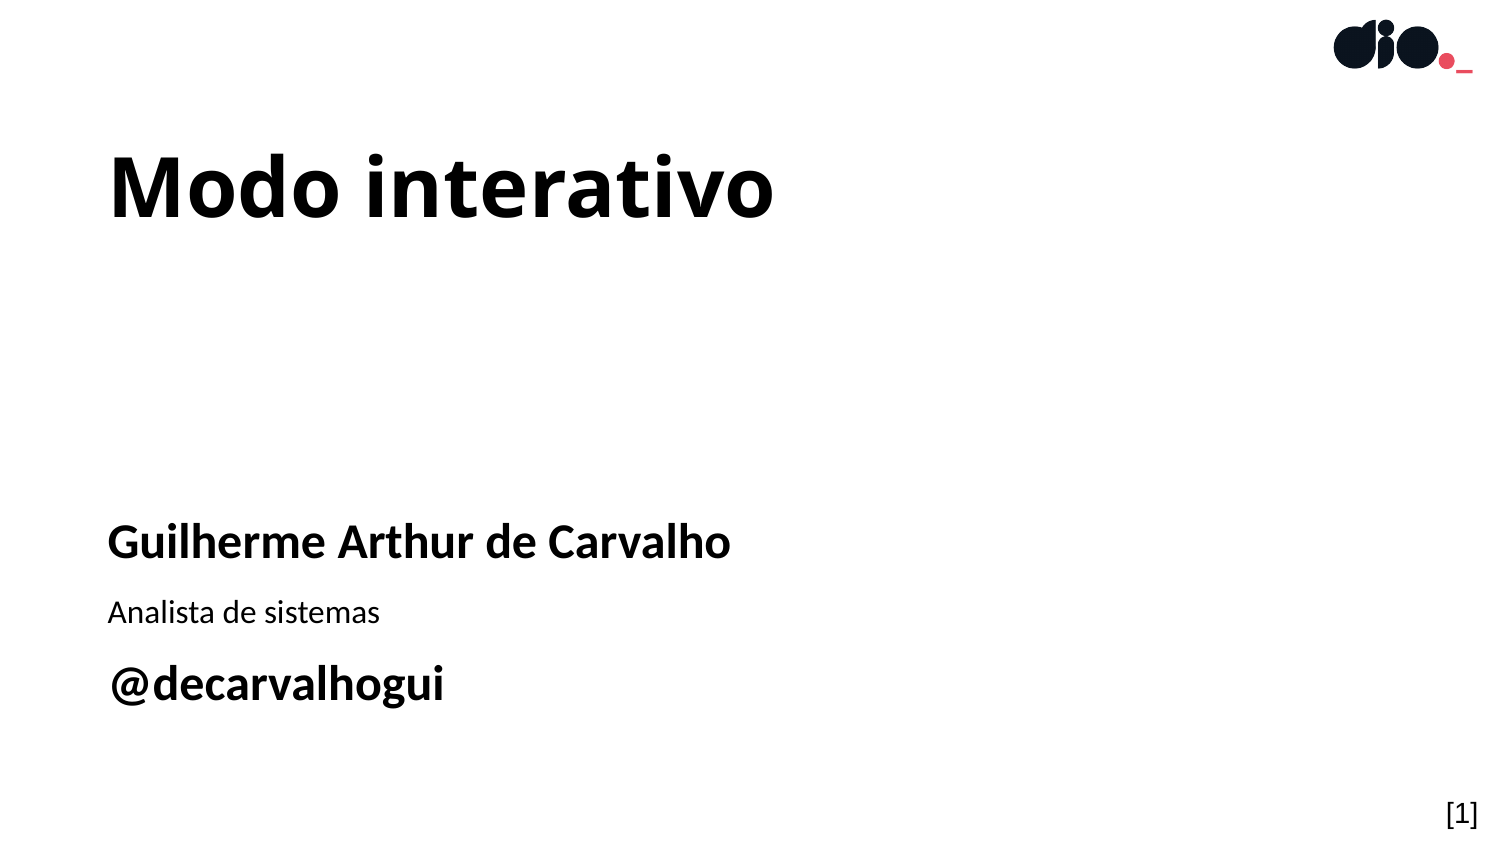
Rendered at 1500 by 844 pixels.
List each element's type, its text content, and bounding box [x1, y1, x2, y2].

text_box Guilherme Arthur de Carvalho Analista de sistemas @decarvalhogui [92, 493, 1202, 812]
text_box Modo interativo [92, 104, 1404, 422]
picture [1333, 19, 1473, 74]
slide_number [<número>] [1403, 779, 1494, 844]
